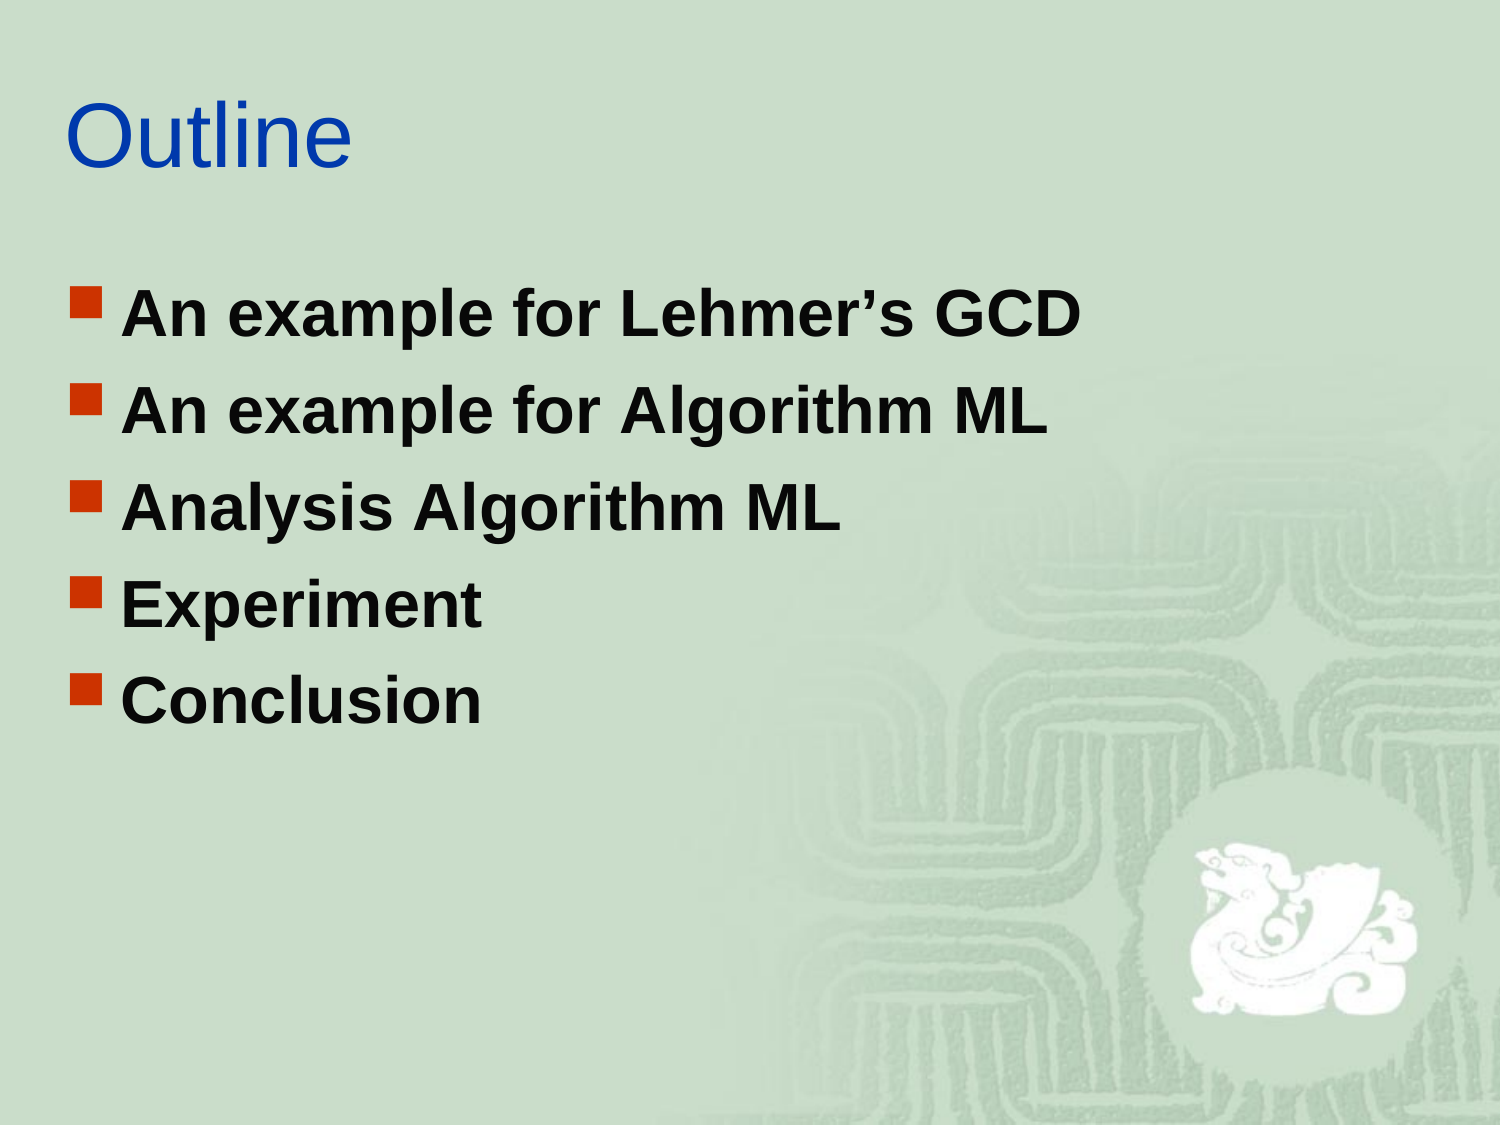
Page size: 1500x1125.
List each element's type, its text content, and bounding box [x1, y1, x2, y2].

title Outline [49, 37, 1451, 225]
picture [0, 0, 1500, 1125]
list An example for Lehmer’s GCD An example for Algorithm ML Analysis Algorithm ML Experiment Conclusion [49, 262, 1451, 1001]
